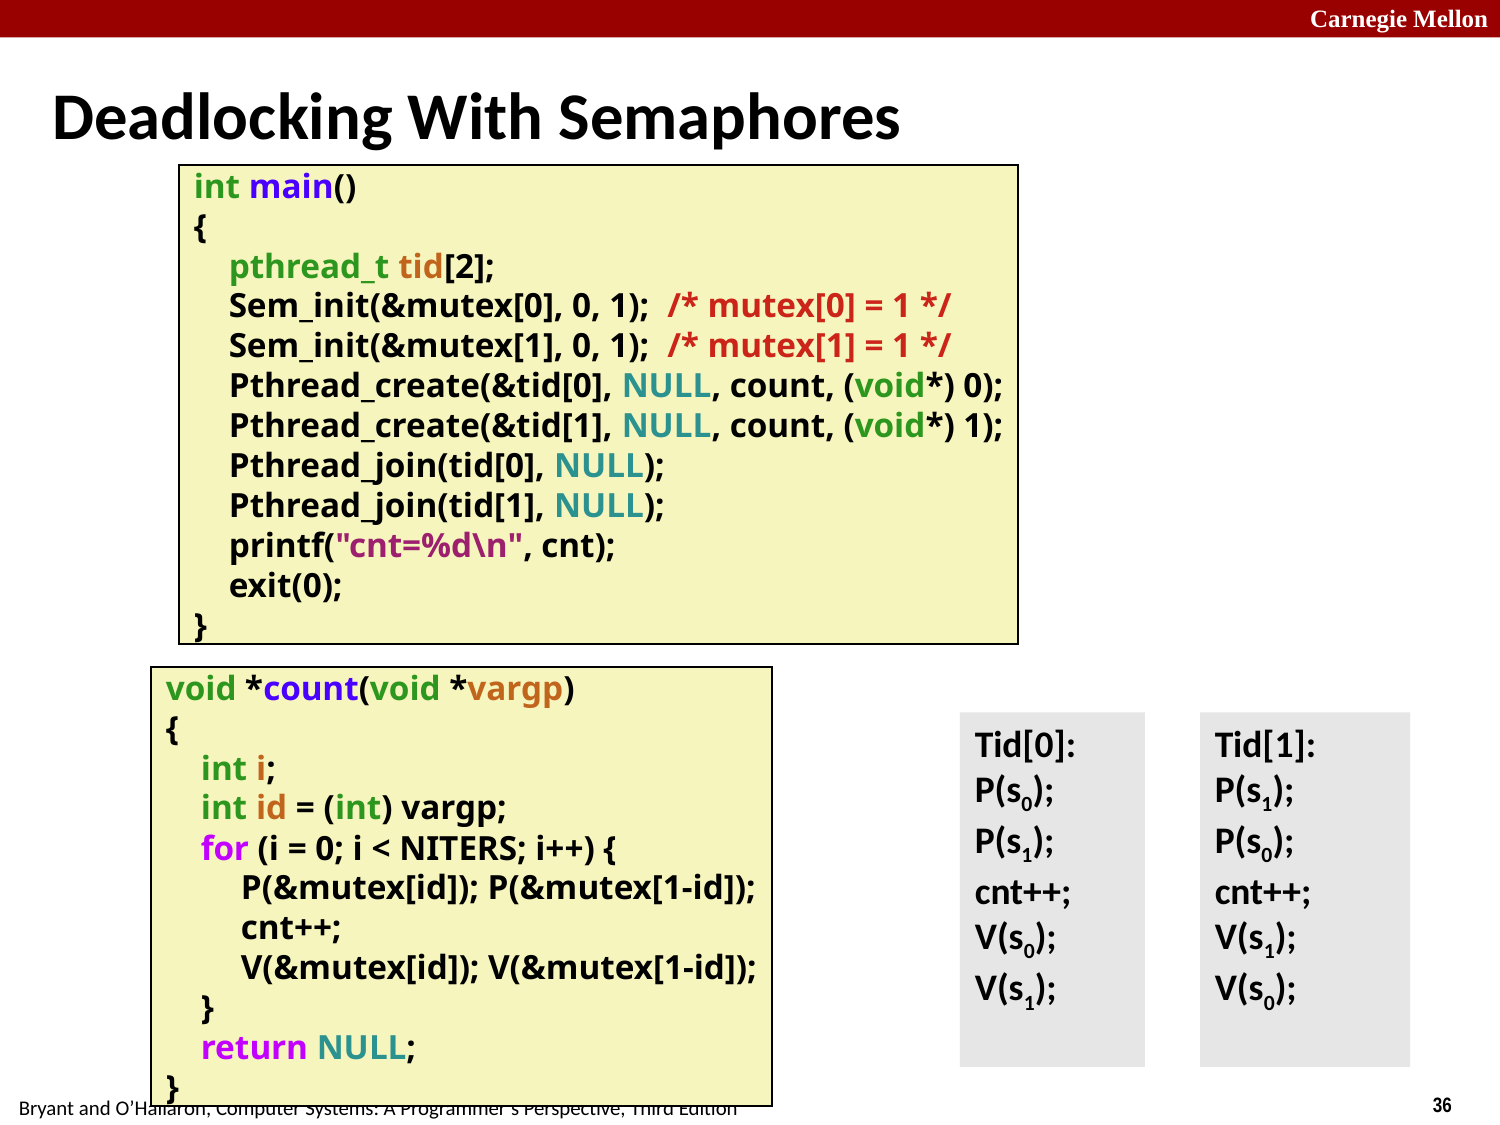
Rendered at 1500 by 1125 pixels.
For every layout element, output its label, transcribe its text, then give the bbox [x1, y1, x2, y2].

title Deadlocking With Semaphores [37, 50, 1283, 175]
text_box int main() { pthread_t tid[2]; Sem_init(&mutex[0], 0, 1); /* mutex[0] = 1 */ Sem_init(&mutex[1], 0, 1); /* mutex[1] = 1 */ Pthread_create(&tid[0], NULL, count, (void*) 0); Pthread_create(&tid[1], NULL, count, (void*) 1); Pthread_join(tid[0], NULL); Pthread_join(tid[1], NULL); printf("cnt=%d\n", cnt); exit(0); } [179, 164, 1019, 644]
text_box void *count(void *vargp) { int i; int id = (int) vargp; for (i = 0; i < NITERS; i++) { P(&mutex[id]); P(&mutex[1-id]); cnt++; V(&mutex[id]); V(&mutex[1-id]); } return NULL; } [151, 666, 773, 1107]
text_box Tid[0]: P(s0); P(s1); cnt++; V(s0); V(s1); [959, 712, 1145, 1067]
text_box Tid[1]: P(s1); P(s0); cnt++; V(s1); V(s0); [1200, 712, 1411, 1067]
